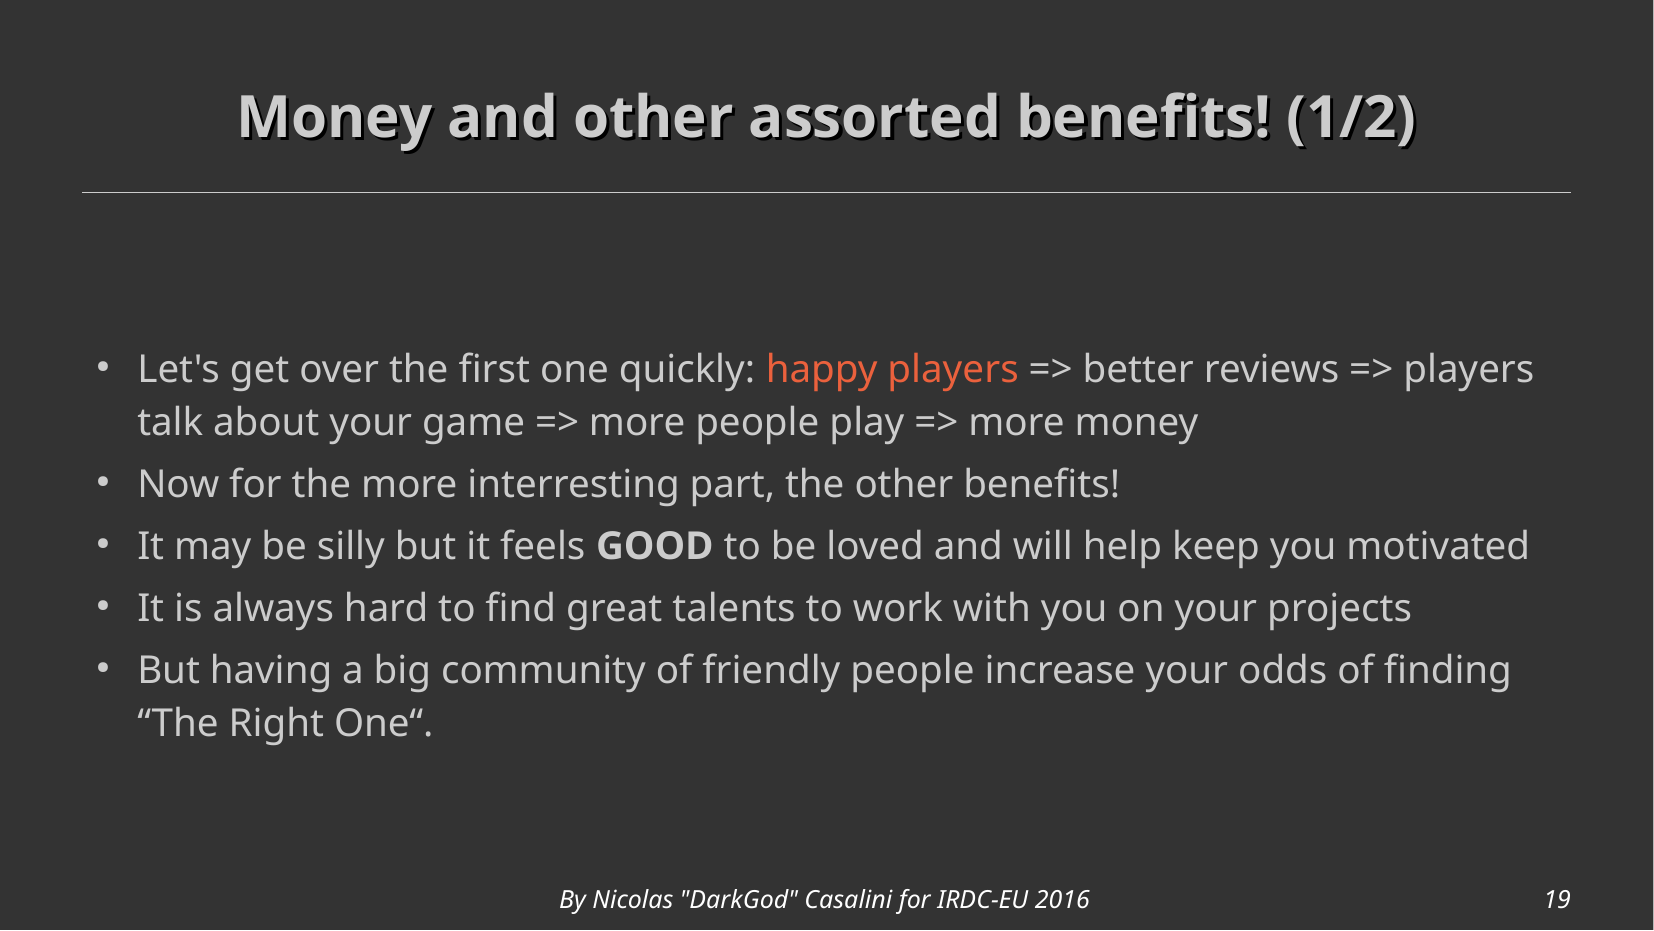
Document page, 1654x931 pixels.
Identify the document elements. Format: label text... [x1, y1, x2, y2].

list Let's get over the first one quickly: happy players => better reviews => players talk about your game => more people play => more money Now for the more interresting part, the other benefits! It may be silly but it feels GOOD to be loved and will help keep you motivated It is always hard to find great talents to work with you on your projects But having a big community of friendly people increase your odds of finding “The Right One“. [82, 217, 1571, 757]
title Money and other assorted benefits! (1/2) [82, 37, 1571, 193]
